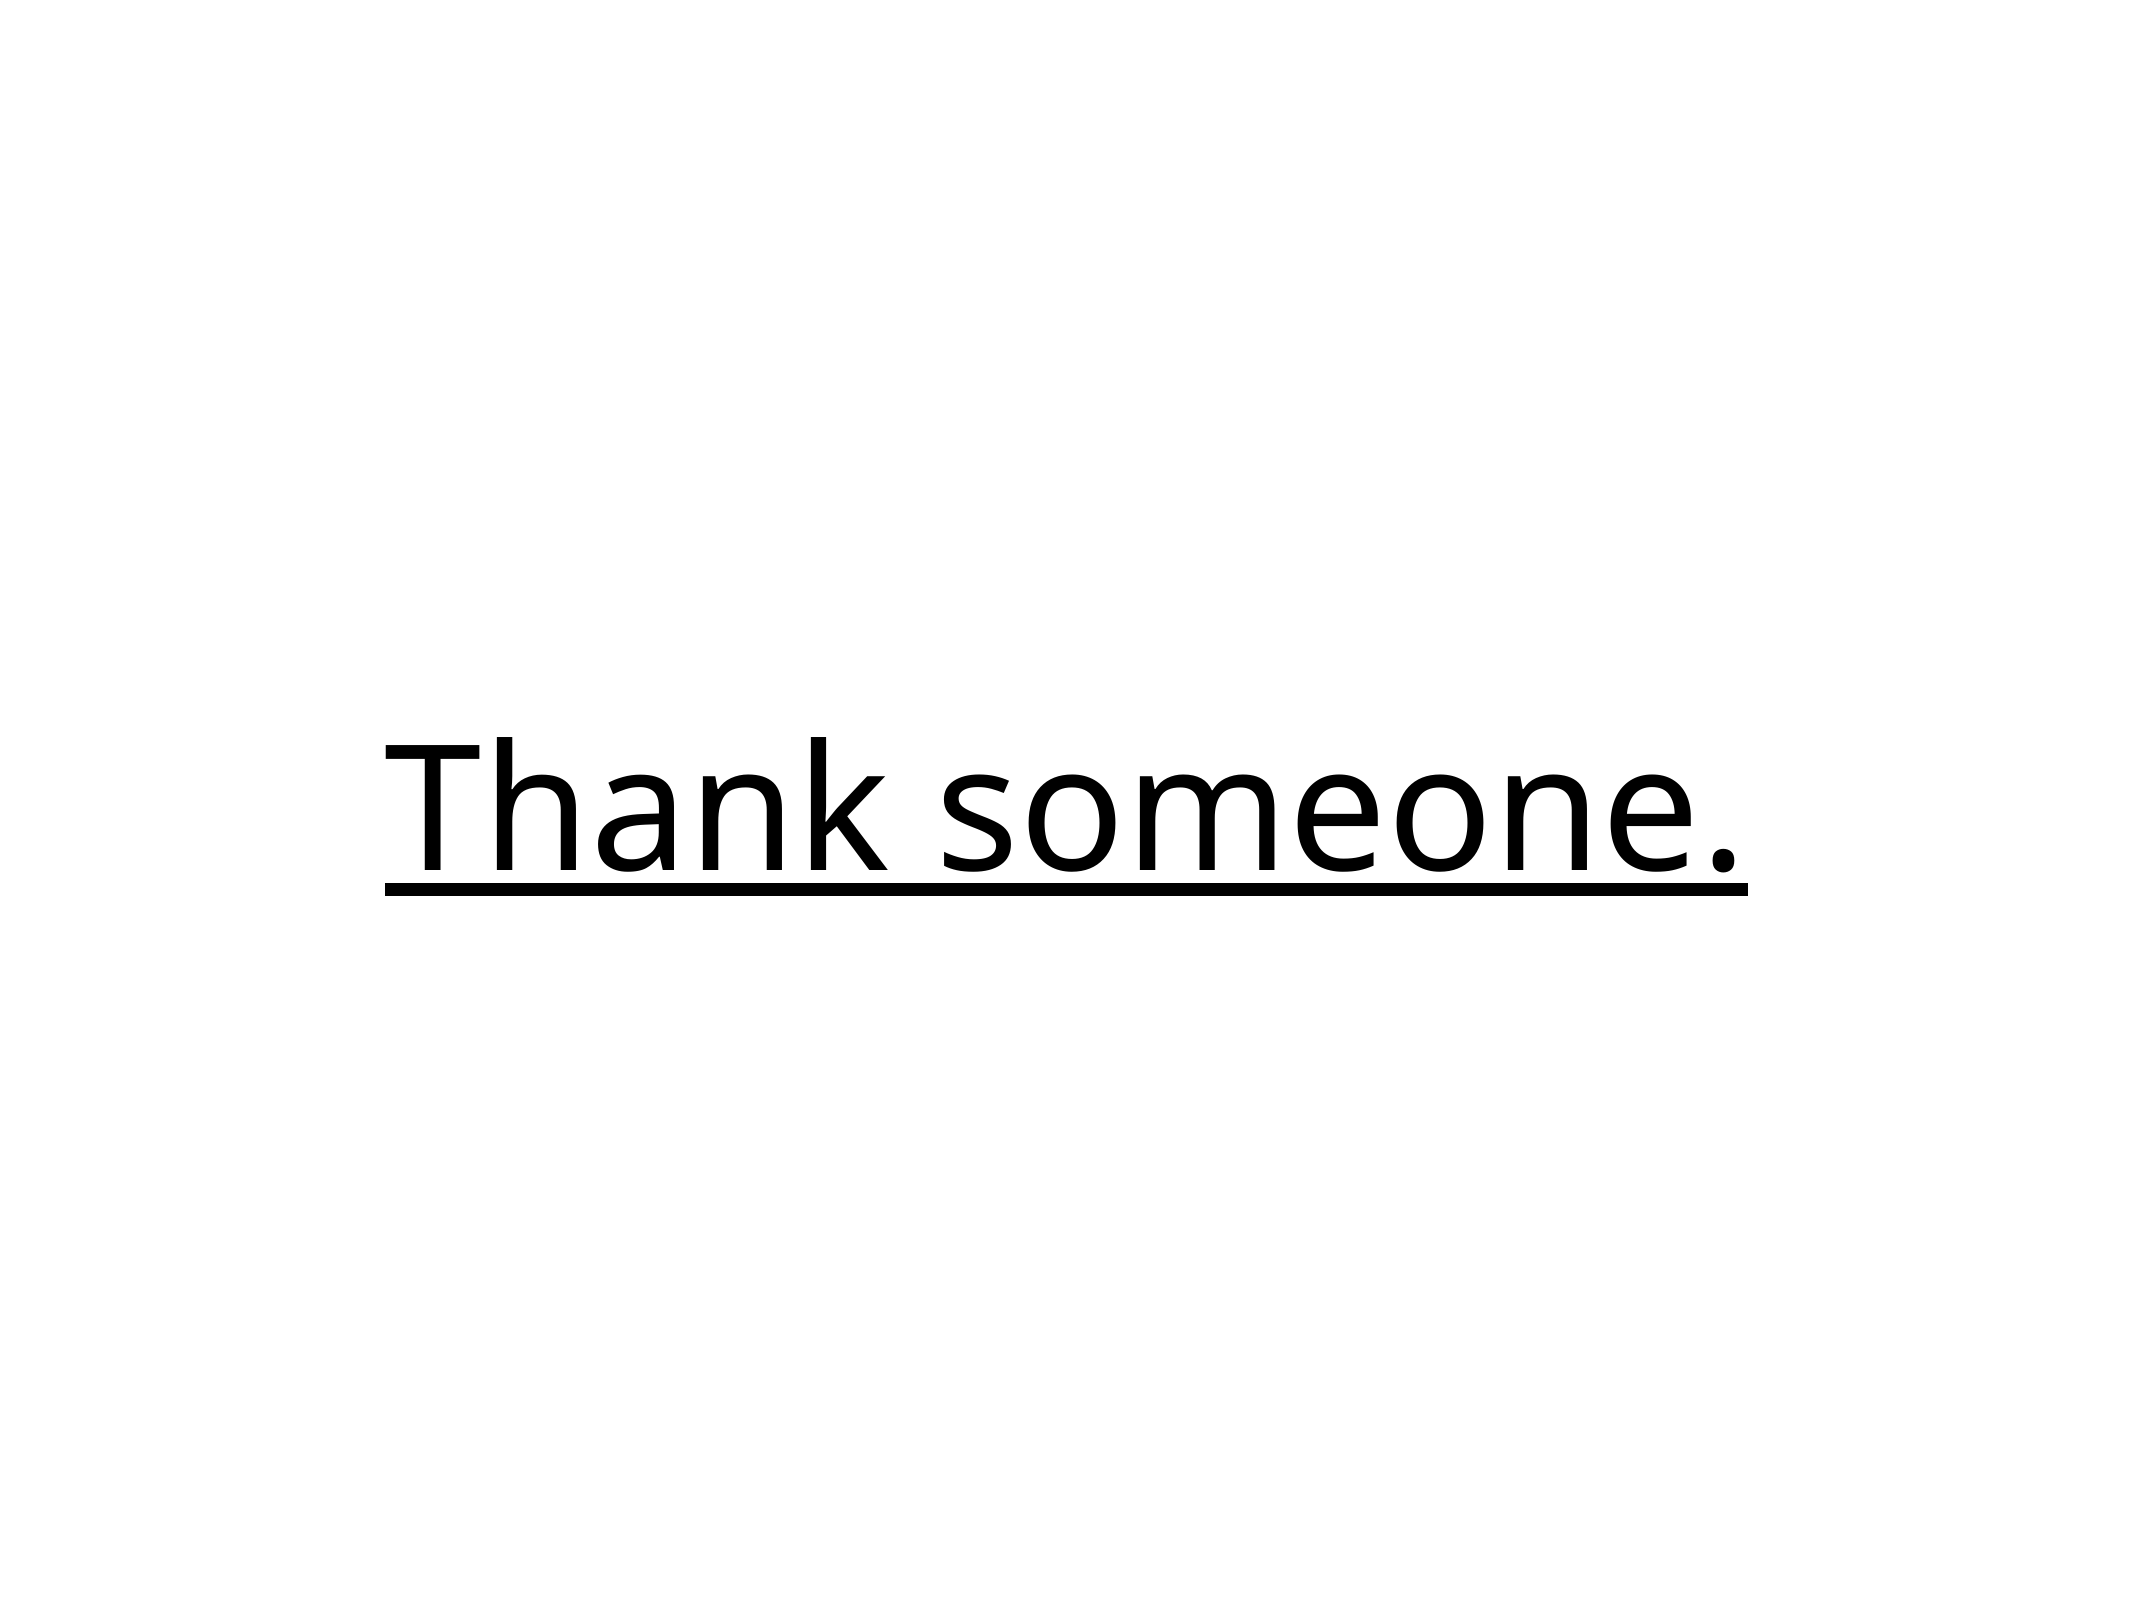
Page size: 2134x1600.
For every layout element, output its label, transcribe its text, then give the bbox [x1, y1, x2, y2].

title Thank someone. [208, 487, 1925, 1113]
